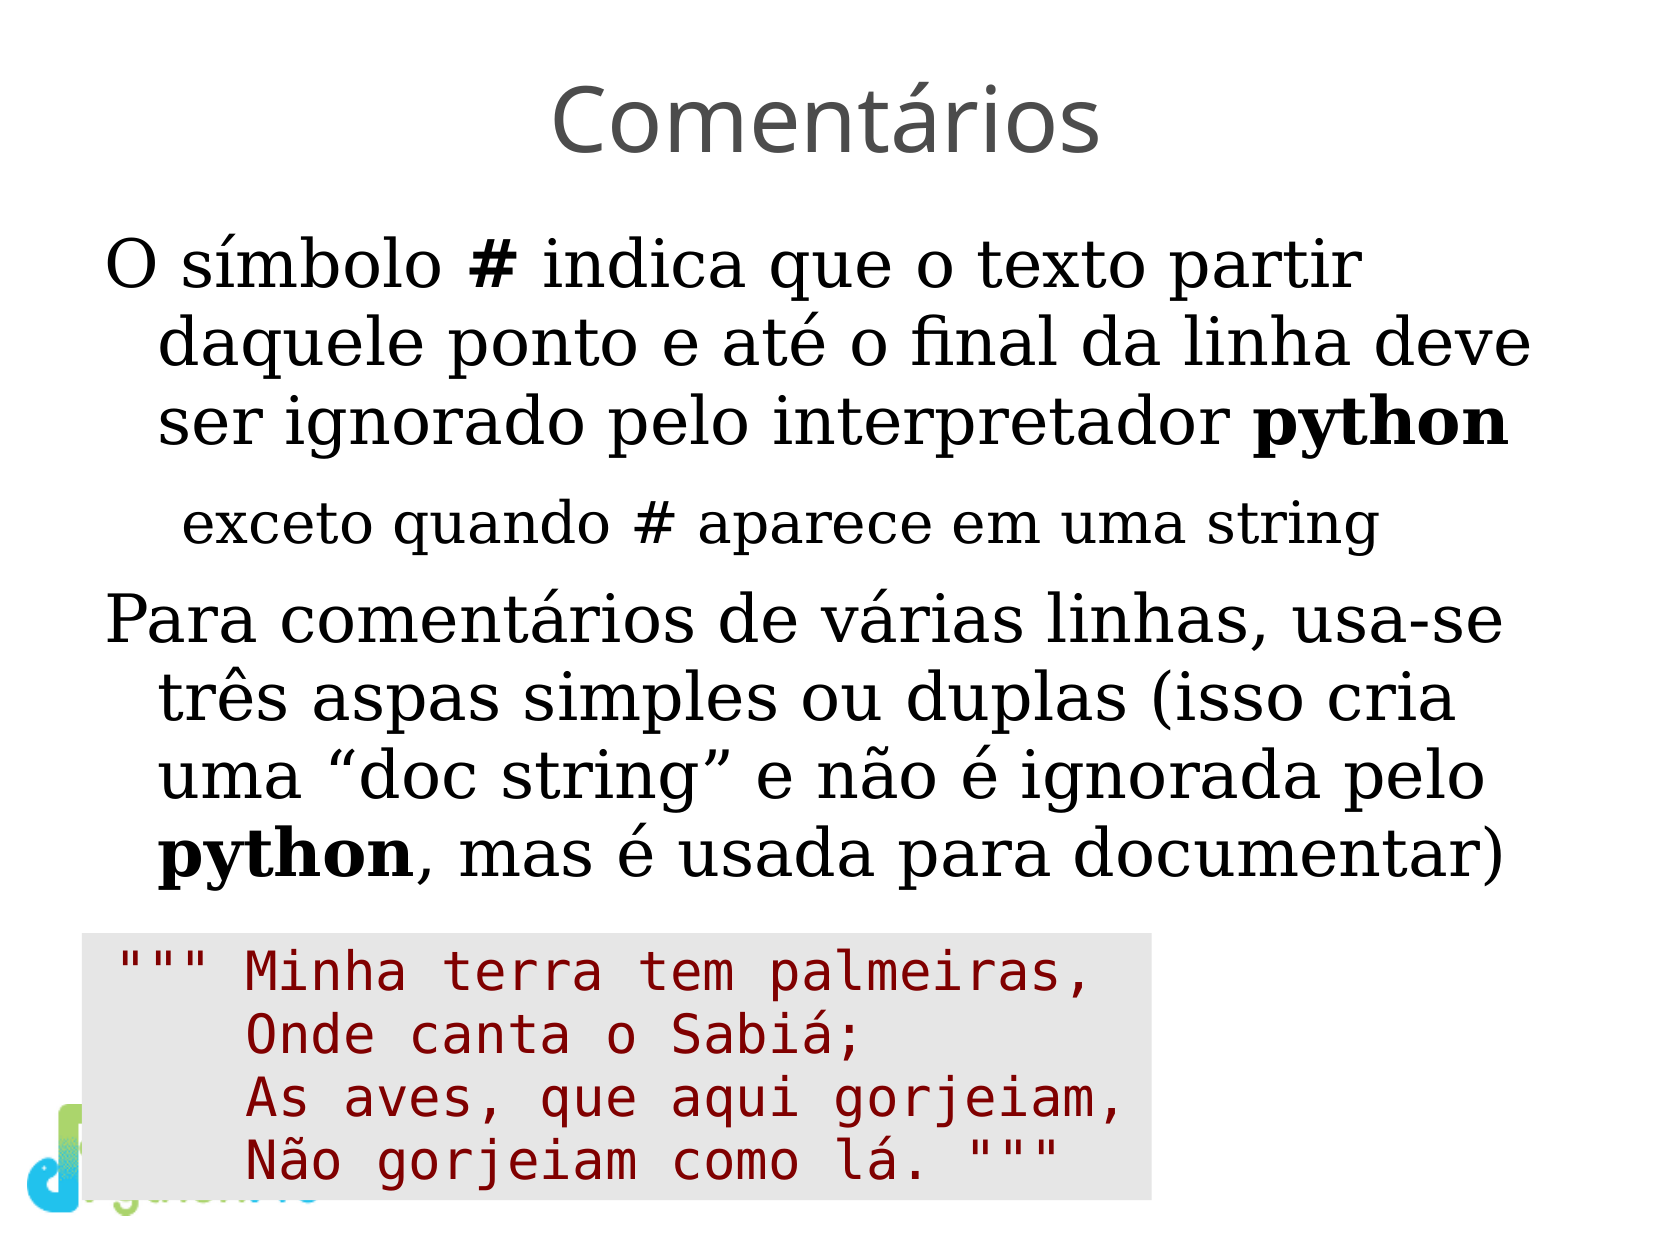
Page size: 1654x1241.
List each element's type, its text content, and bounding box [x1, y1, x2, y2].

list O símbolo # indica que o texto partir daquele ponto e até o final da linha deve ser ignorado pelo interpretador python exceto quando # aparece em uma string Para comentários de várias linhas, usa-se três aspas simples ou duplas (isso cria uma “doc string” e não é ignorada pelo python, mas é usada para documentar) [86, 225, 1576, 1088]
title Comentários [82, 13, 1571, 222]
picture [27, 1104, 321, 1216]
text_box """ Minha terra tem palmeiras, Onde canta o Sabiá; As aves, que aqui gorjeiam, Não gorjeiam como lá. """ [81, 933, 1152, 1201]
